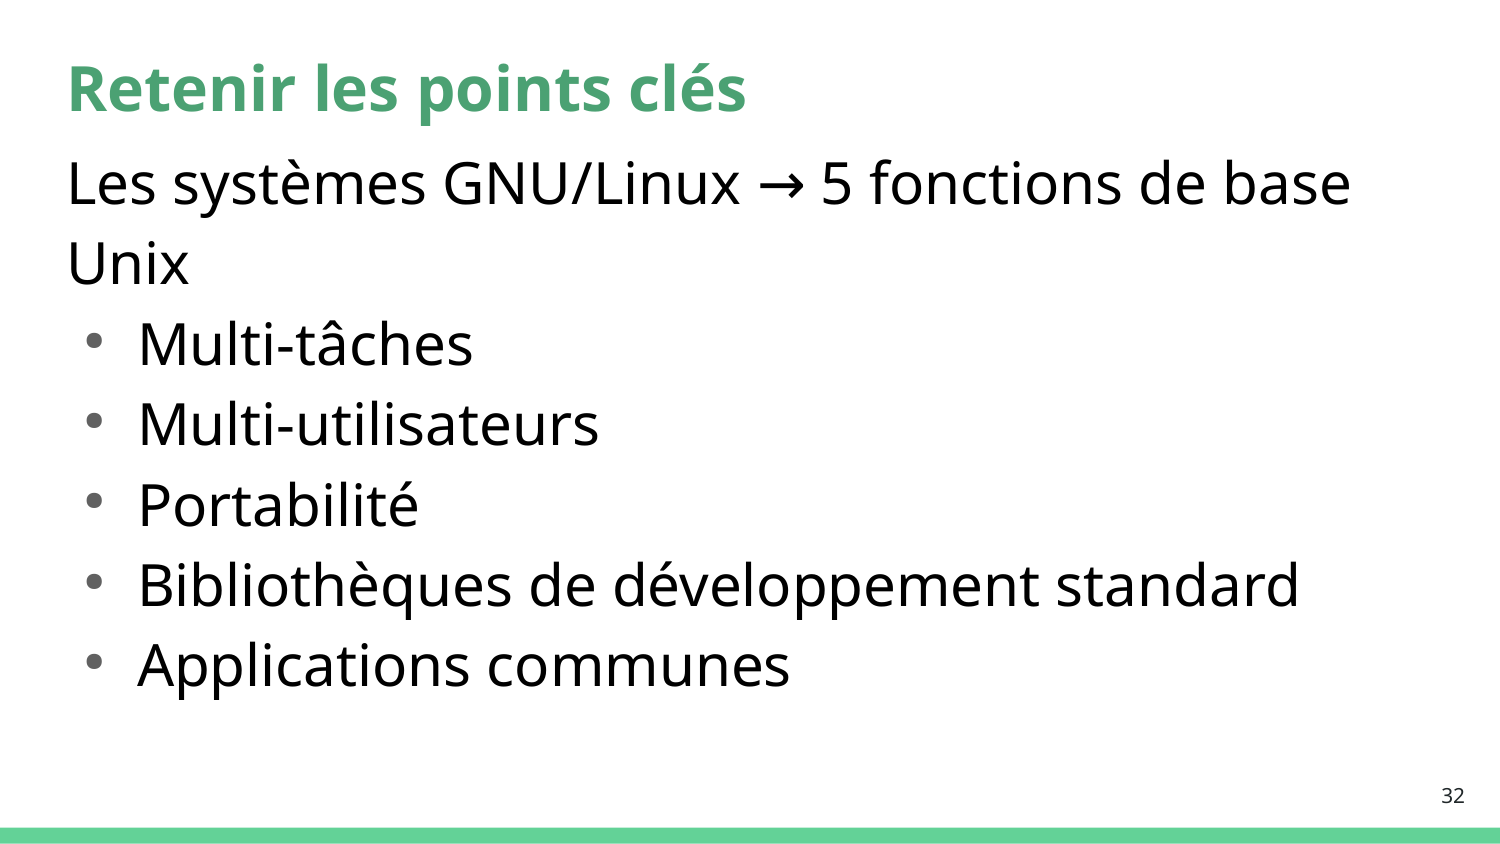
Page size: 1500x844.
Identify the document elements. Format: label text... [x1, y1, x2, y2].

list Les systèmes GNU/Linux → 5 fonctions de base Unix Multi-tâches Multi-utilisateurs Portabilité Bibliothèques de développement standard Applications communes [51, 120, 1447, 827]
title Retenir les points clés [51, 23, 1449, 117]
slide_number <numéro> [1389, 764, 1480, 830]
